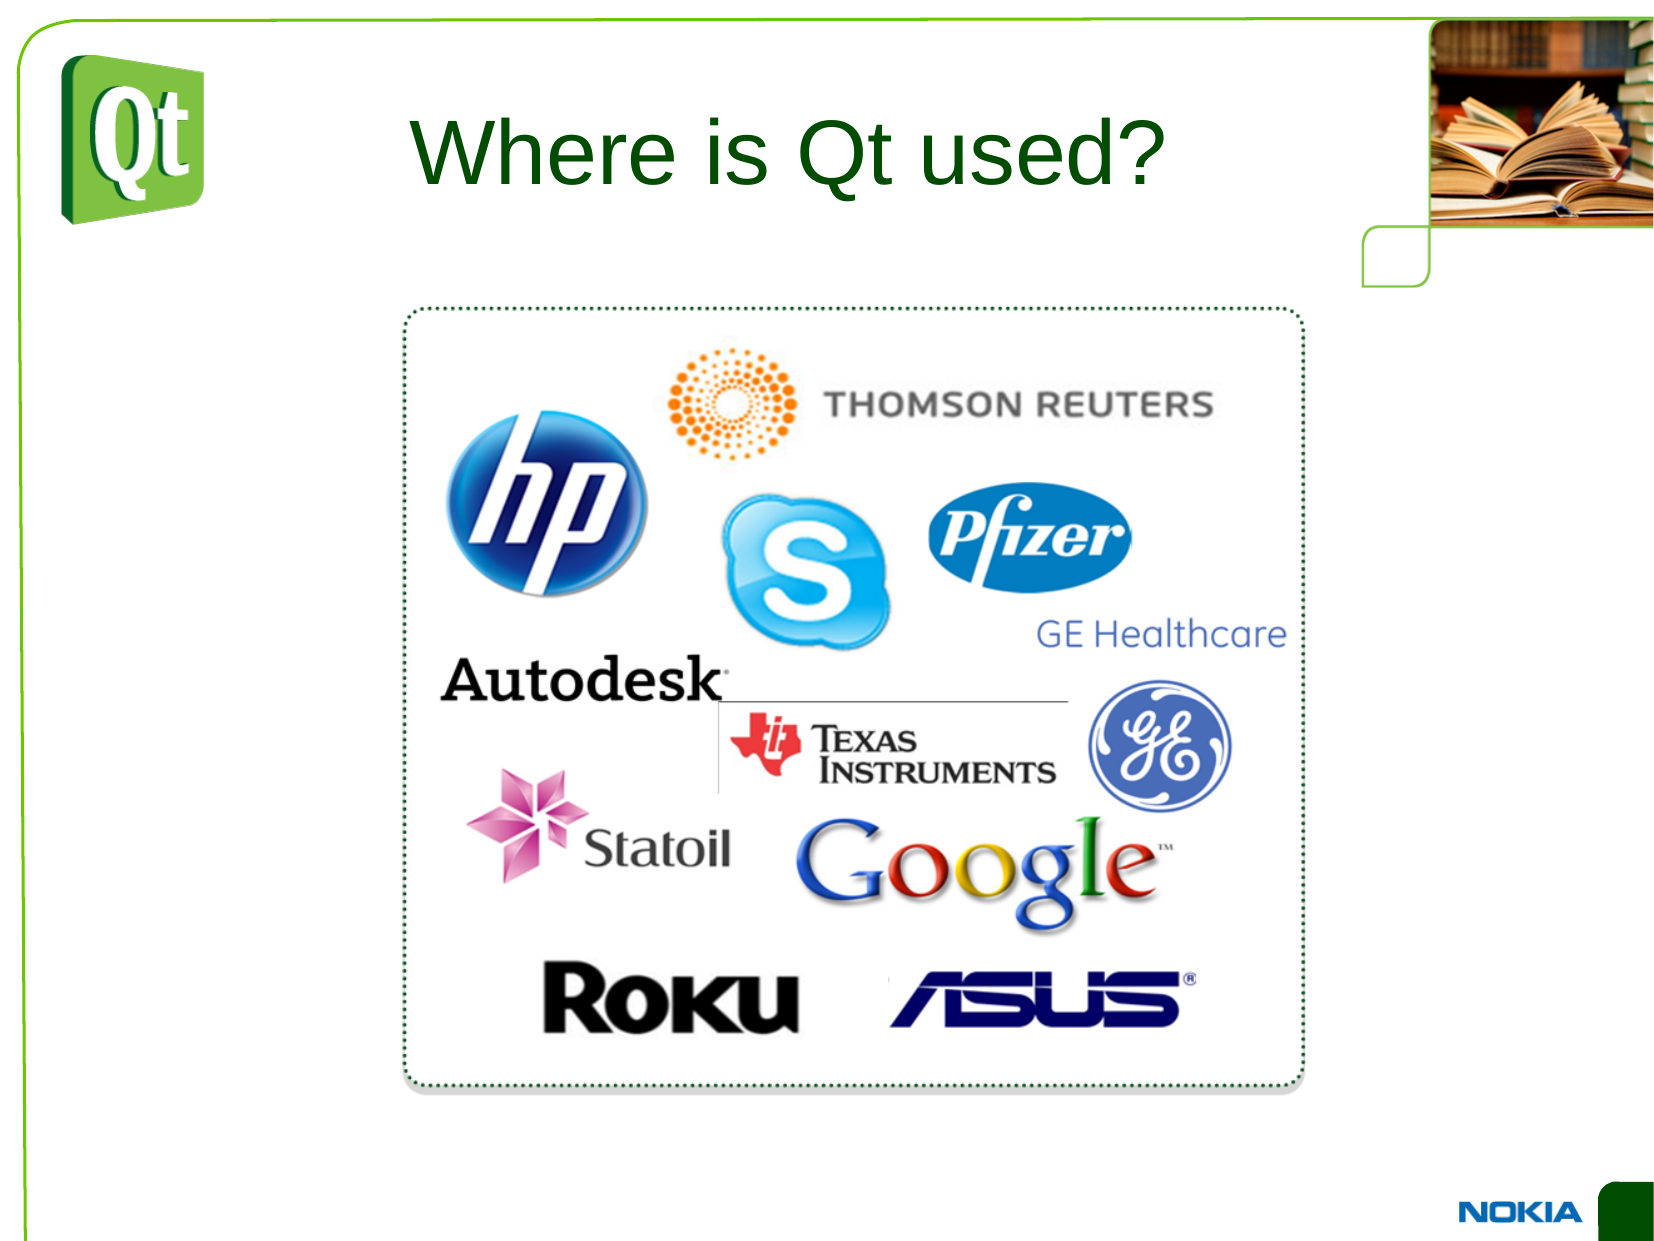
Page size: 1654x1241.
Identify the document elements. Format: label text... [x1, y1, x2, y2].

picture [400, 302, 1309, 1098]
picture [1459, 1201, 1583, 1223]
picture [61, 55, 204, 225]
picture [1338, 7, 1654, 308]
title Where is Qt used? [251, 49, 1327, 257]
